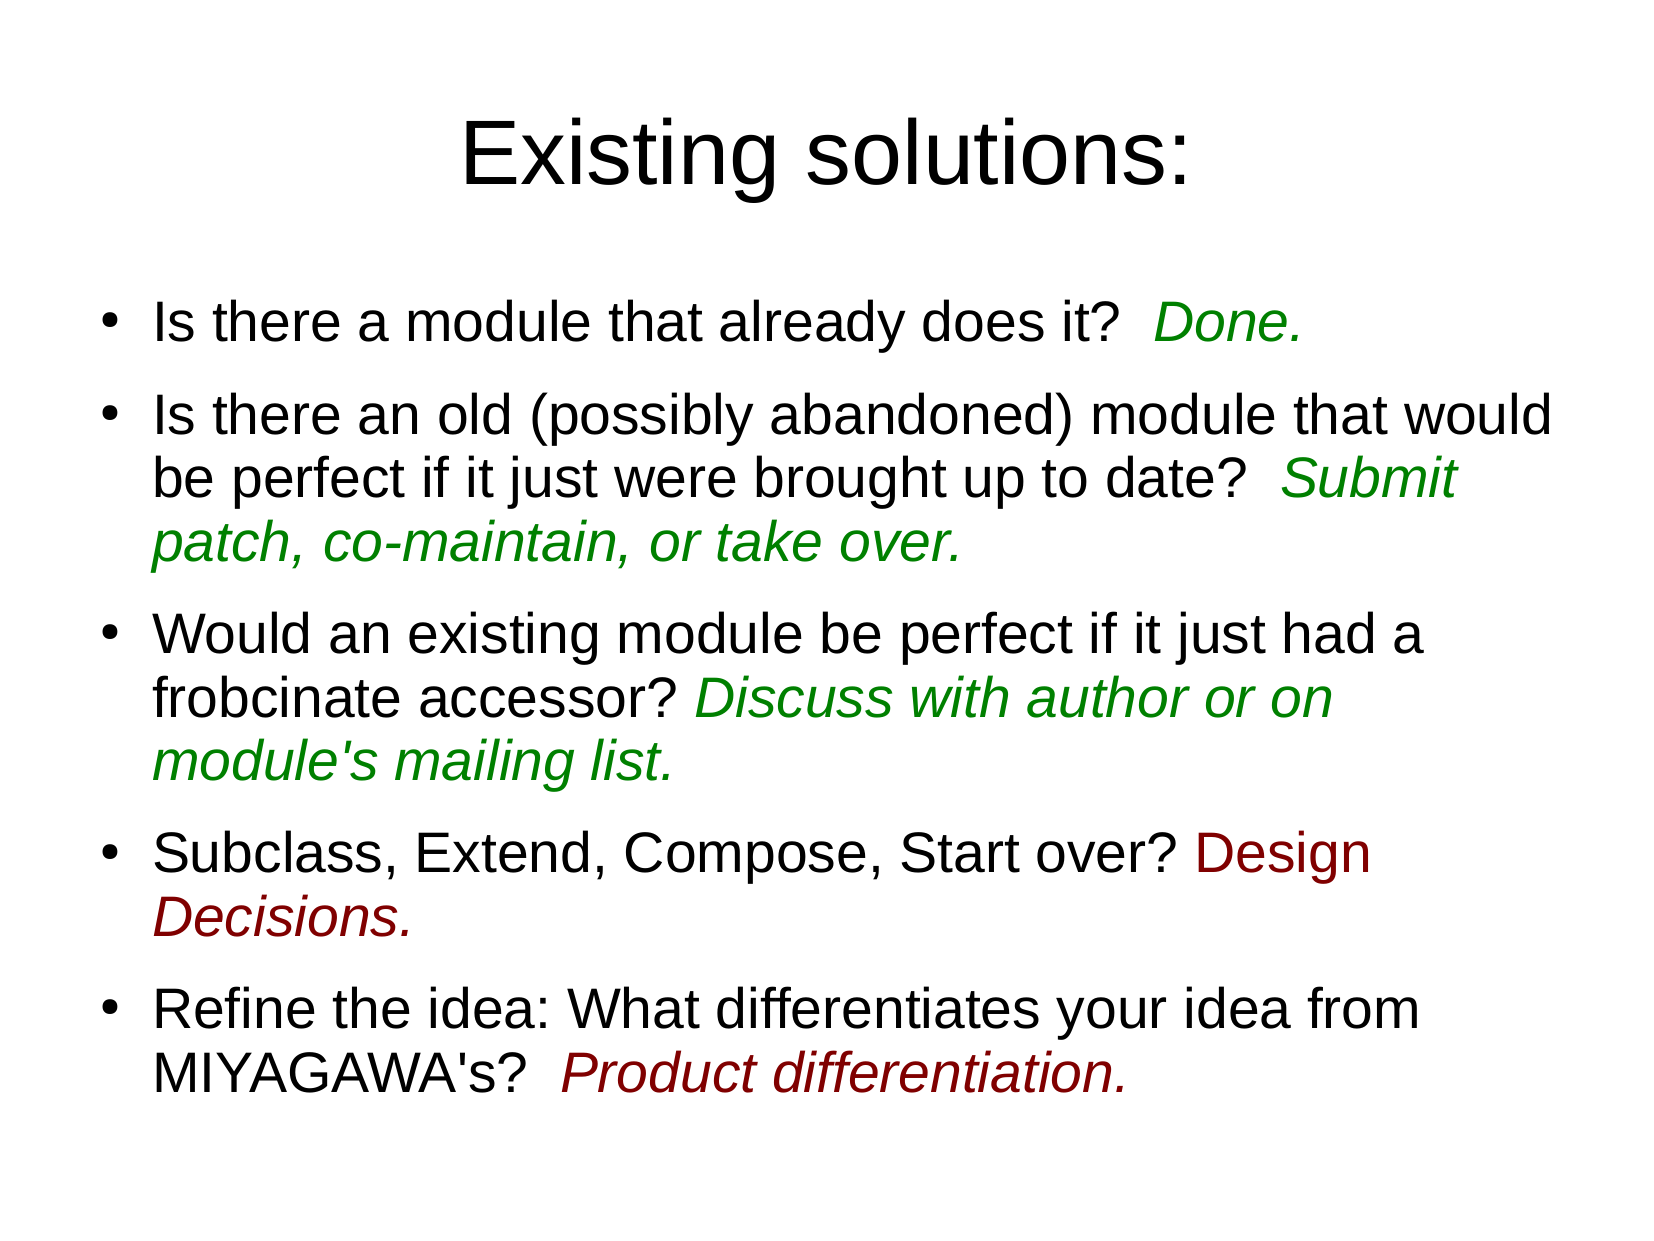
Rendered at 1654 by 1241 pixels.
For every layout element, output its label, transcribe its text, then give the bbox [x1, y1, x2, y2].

list Is there a module that already does it? Done. Is there an old (possibly abandoned) module that would be perfect if it just were brought up to date? Submit patch, co-maintain, or take over. Would an existing module be perfect if it just had a frobcinate accessor? Discuss with author or on module's mailing list. Subclass, Extend, Compose, Start over? Design Decisions. Refine the idea: What differentiates your idea from MIYAGAWA's? Product differentiation. [82, 290, 1571, 1109]
title Existing solutions: [82, 49, 1571, 257]
